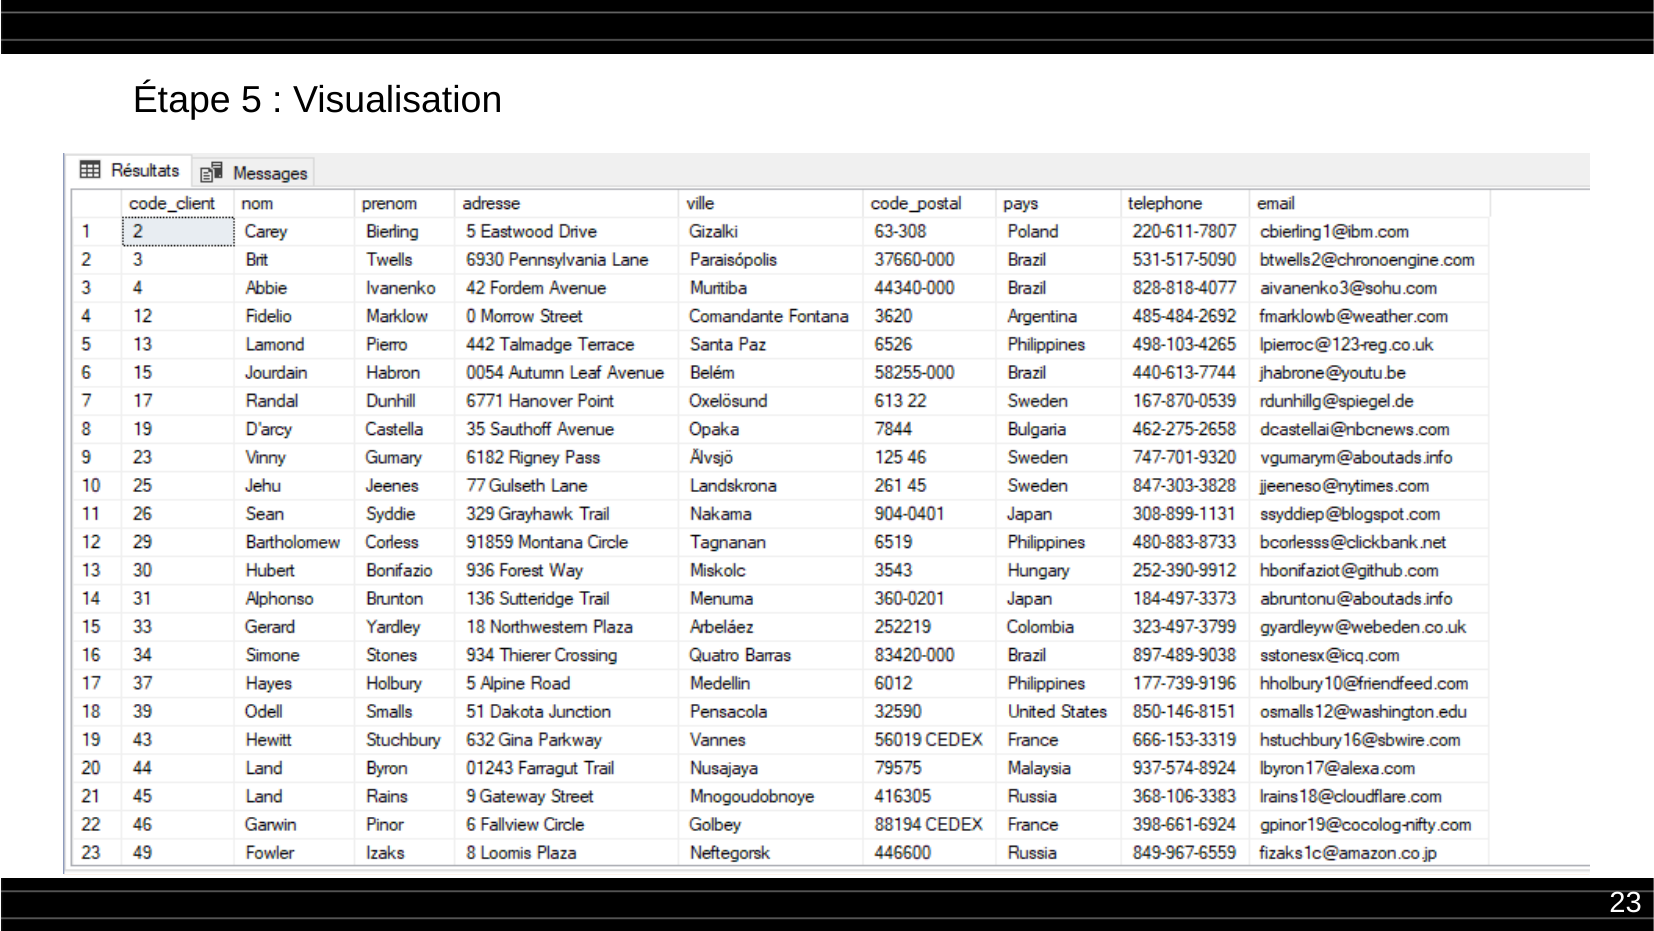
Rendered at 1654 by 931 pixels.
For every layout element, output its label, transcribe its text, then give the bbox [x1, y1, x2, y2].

text_box Étape 5 : Visualisation [118, 70, 1252, 128]
picture [63, 153, 1590, 875]
picture [1, 878, 1654, 931]
picture [1, 0, 1654, 54]
